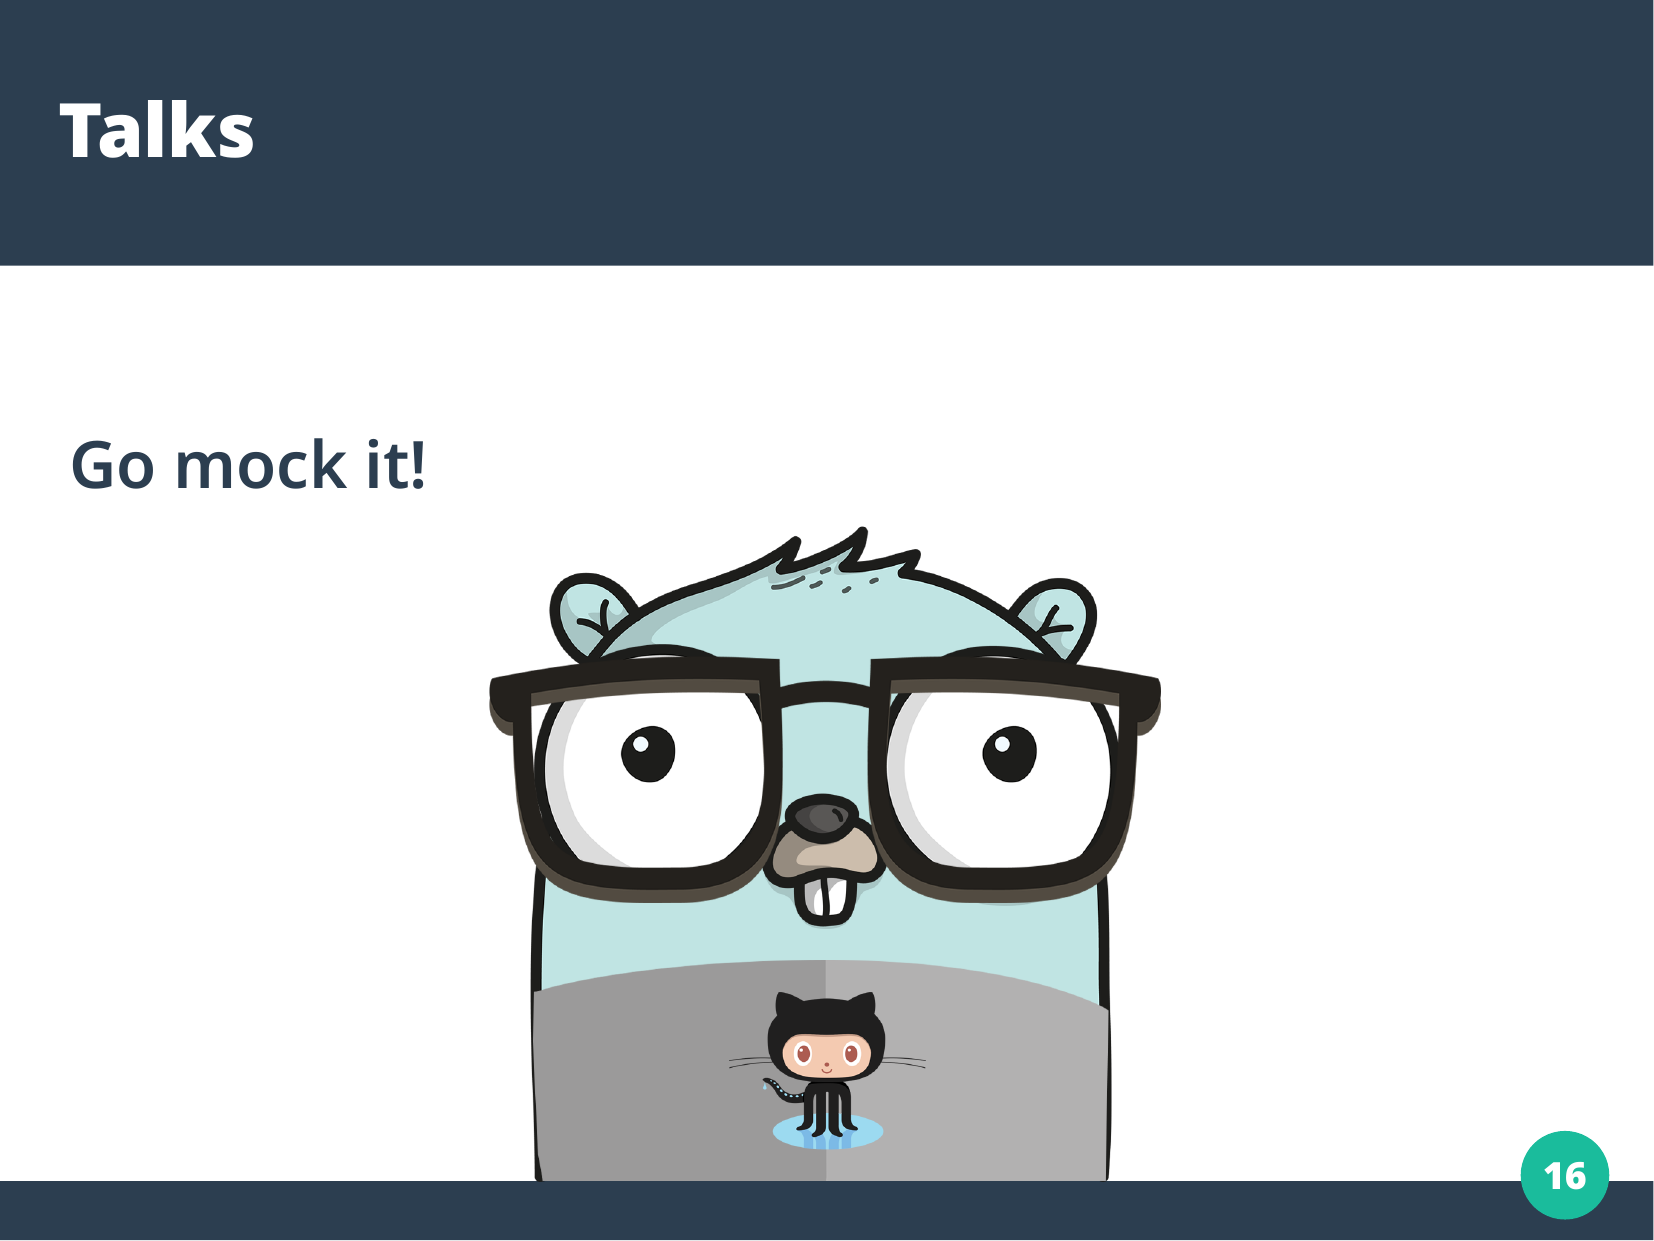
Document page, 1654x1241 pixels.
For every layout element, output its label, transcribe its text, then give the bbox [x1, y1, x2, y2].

picture [434, 508, 1220, 1182]
title Talks [59, 49, 1595, 207]
list Go mock it! [0, 301, 1548, 508]
